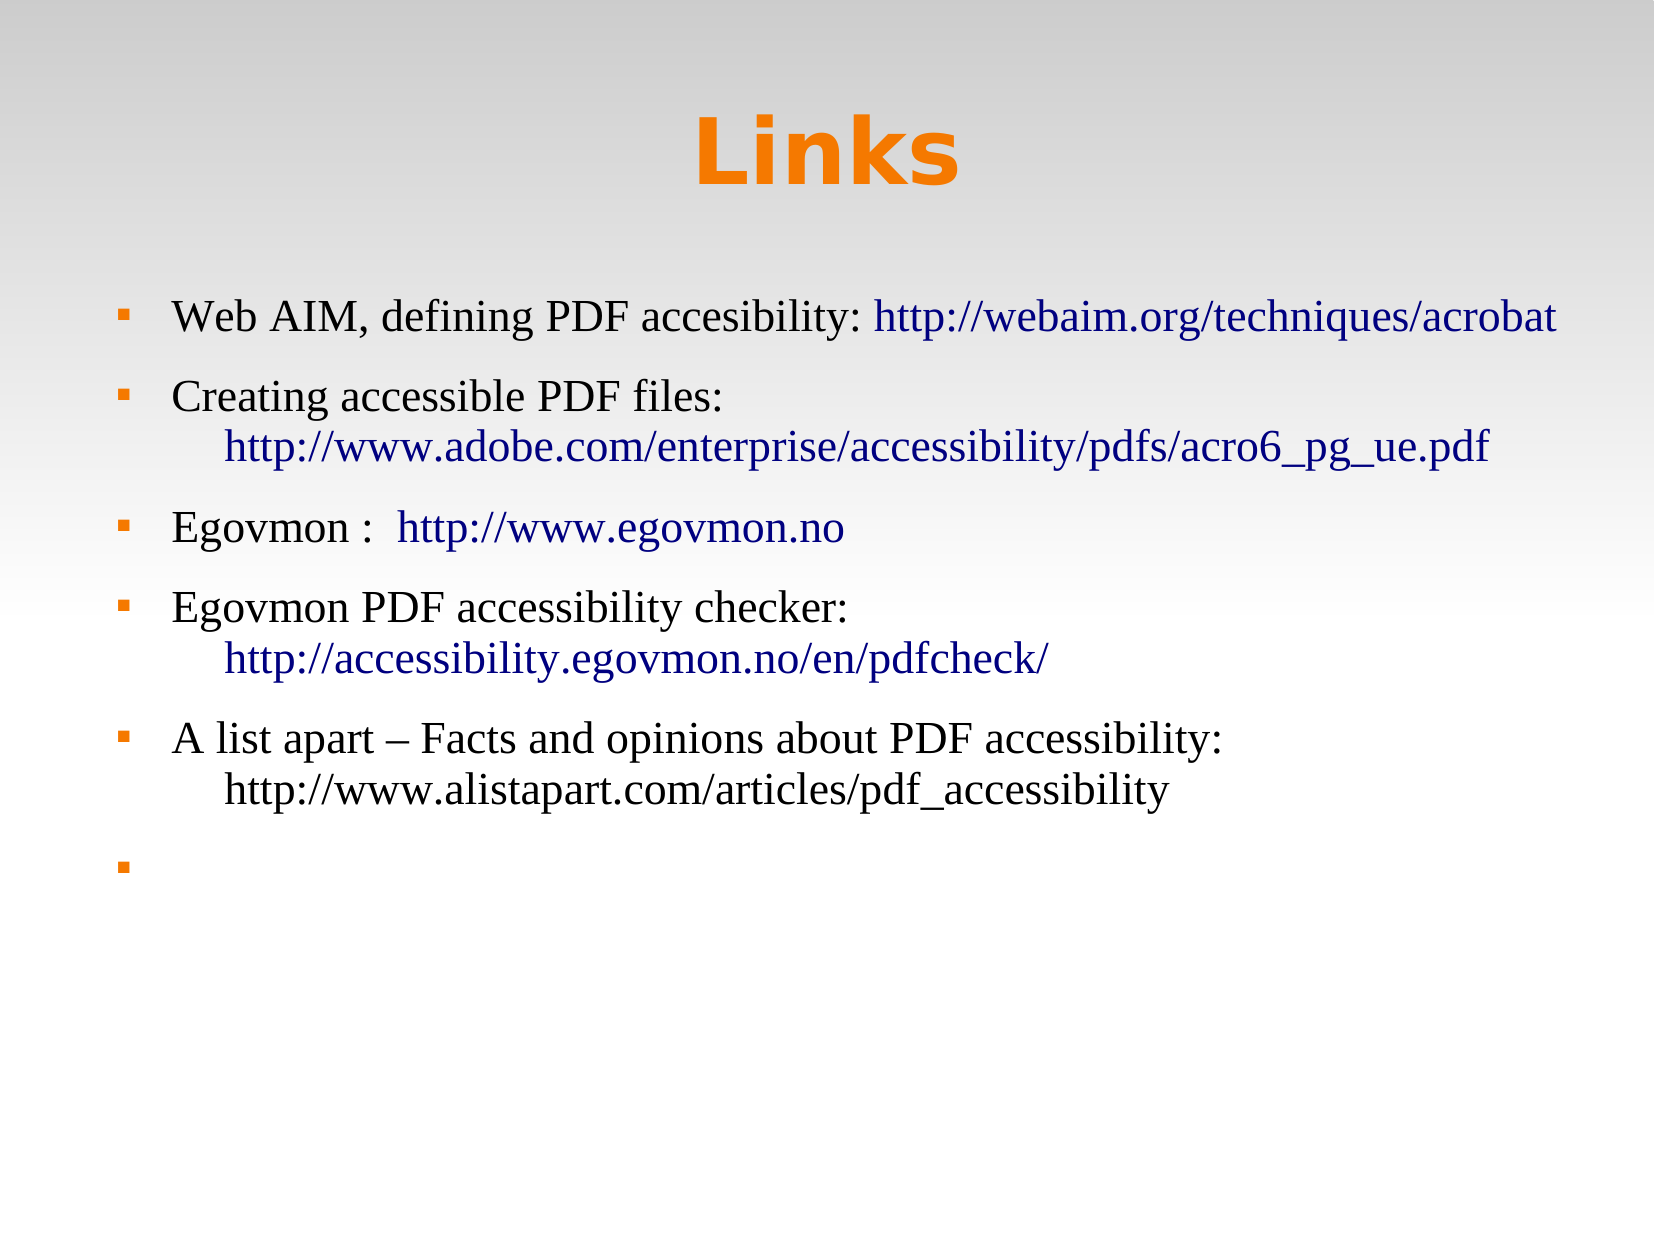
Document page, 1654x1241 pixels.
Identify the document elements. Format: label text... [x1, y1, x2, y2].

title Links [82, 56, 1571, 250]
list Web AIM, defining PDF accesibility: http://webaim.org/techniques/acrobat Creating accessible PDF files: http://www.adobe.com/enterprise/accessibility/pdfs/acro6_pg_ue.pdf Egovmon : http://www.egovmon.no Egovmon PDF accessibility checker: http://accessibility.egovmon.no/en/pdfcheck/ A list apart – Facts and opinions about PDF accessibility: http://www.alistapart.com/articles/pdf_accessibility [82, 290, 1571, 1109]
